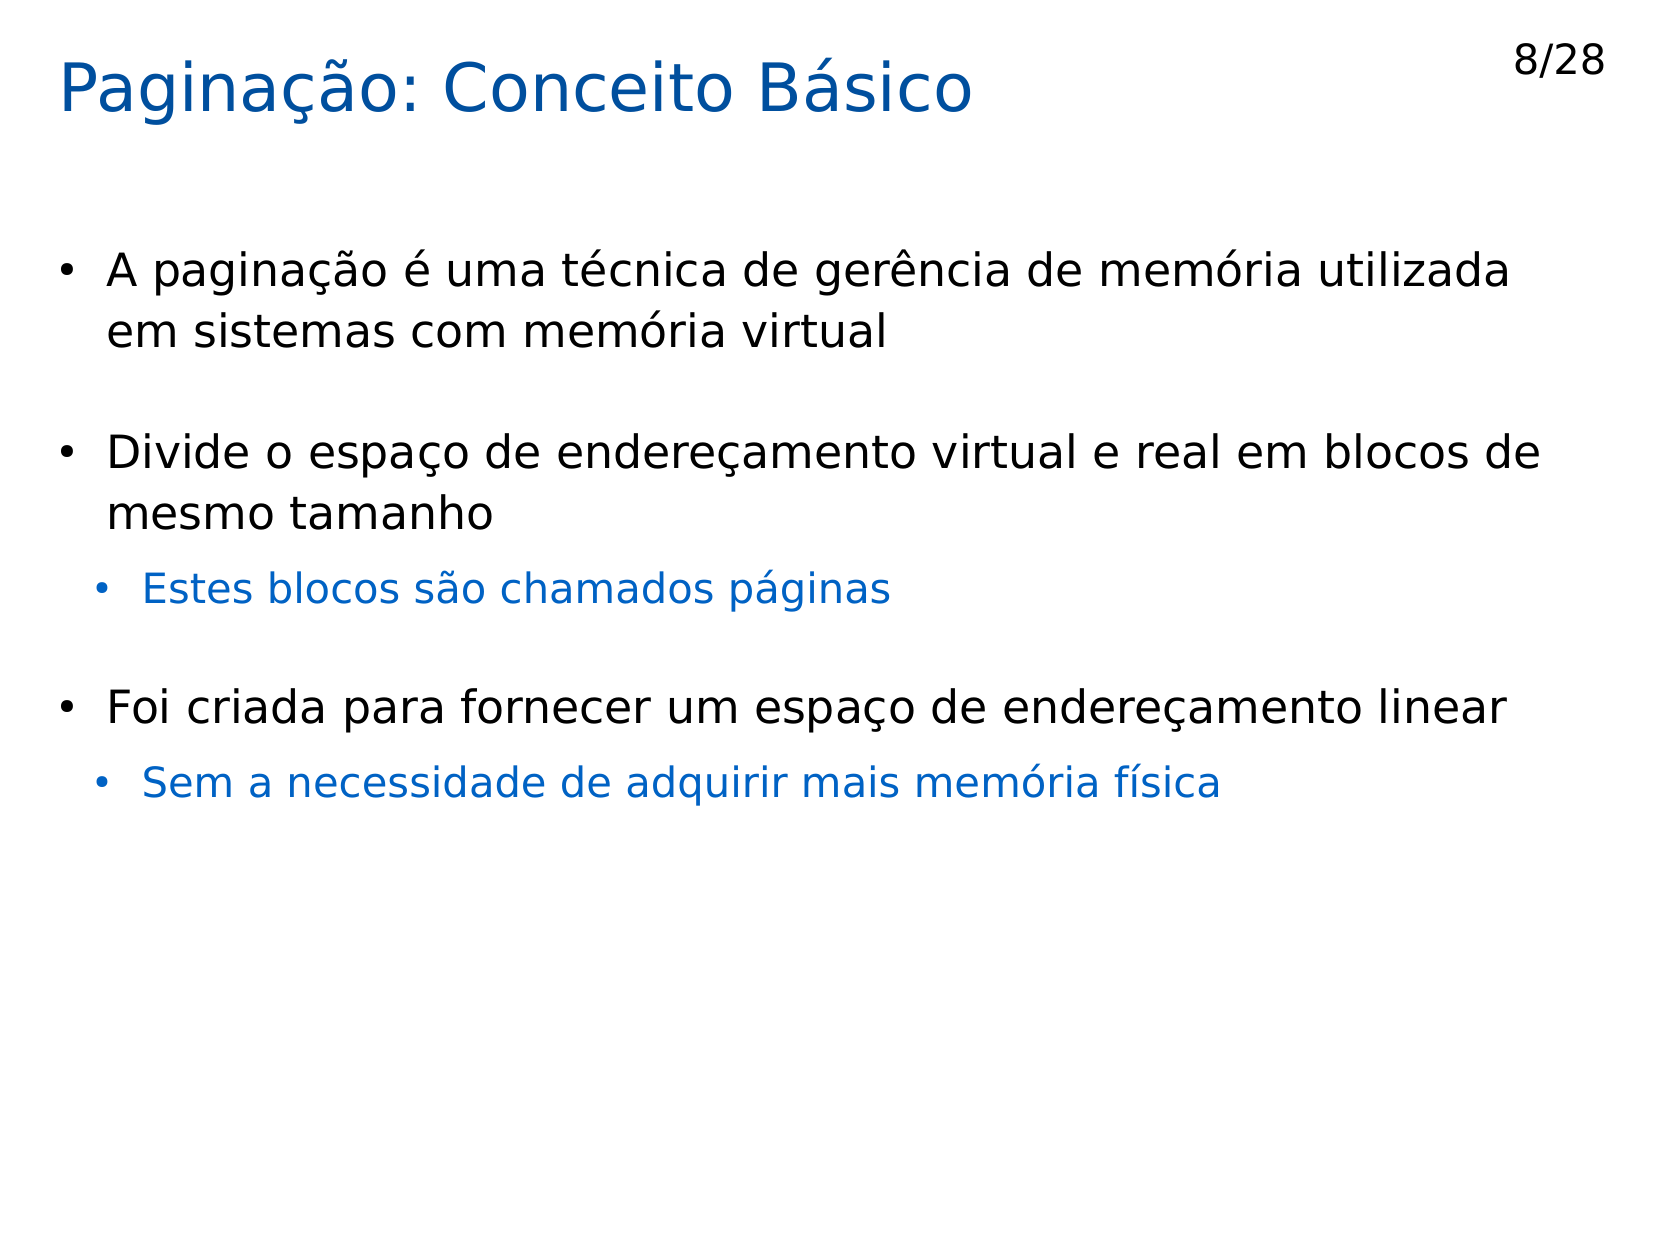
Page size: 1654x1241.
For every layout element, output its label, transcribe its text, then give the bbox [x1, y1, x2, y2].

title Paginação: Conceito Básico [59, 29, 1506, 148]
list A paginação é uma técnica de gerência de memória utilizada em sistemas com memória virtual Divide o espaço de endereçamento virtual e real em blocos de mesmo tamanho Estes blocos são chamados páginas Foi criada para fornecer um espaço de endereçamento linear Sem a necessidade de adquirir mais memória física [59, 236, 1595, 1211]
